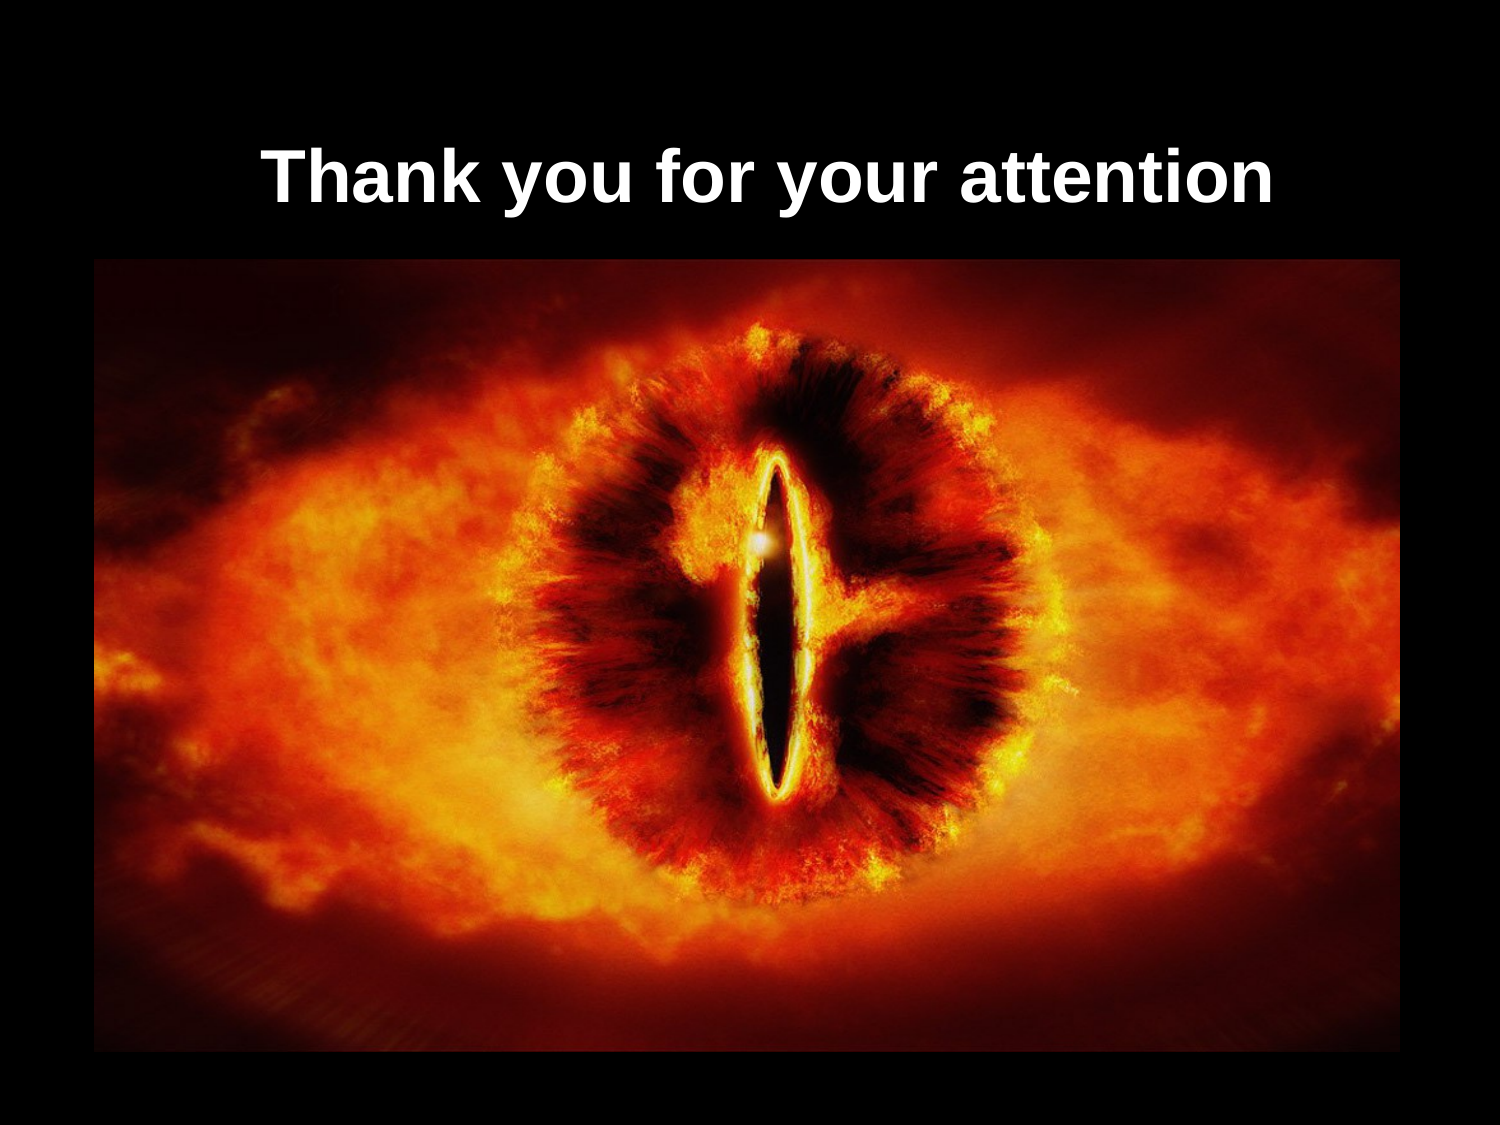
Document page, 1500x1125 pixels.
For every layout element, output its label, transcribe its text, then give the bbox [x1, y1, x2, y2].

picture [94, 259, 1400, 1052]
title Thank you for your attention [75, 14, 1425, 233]
